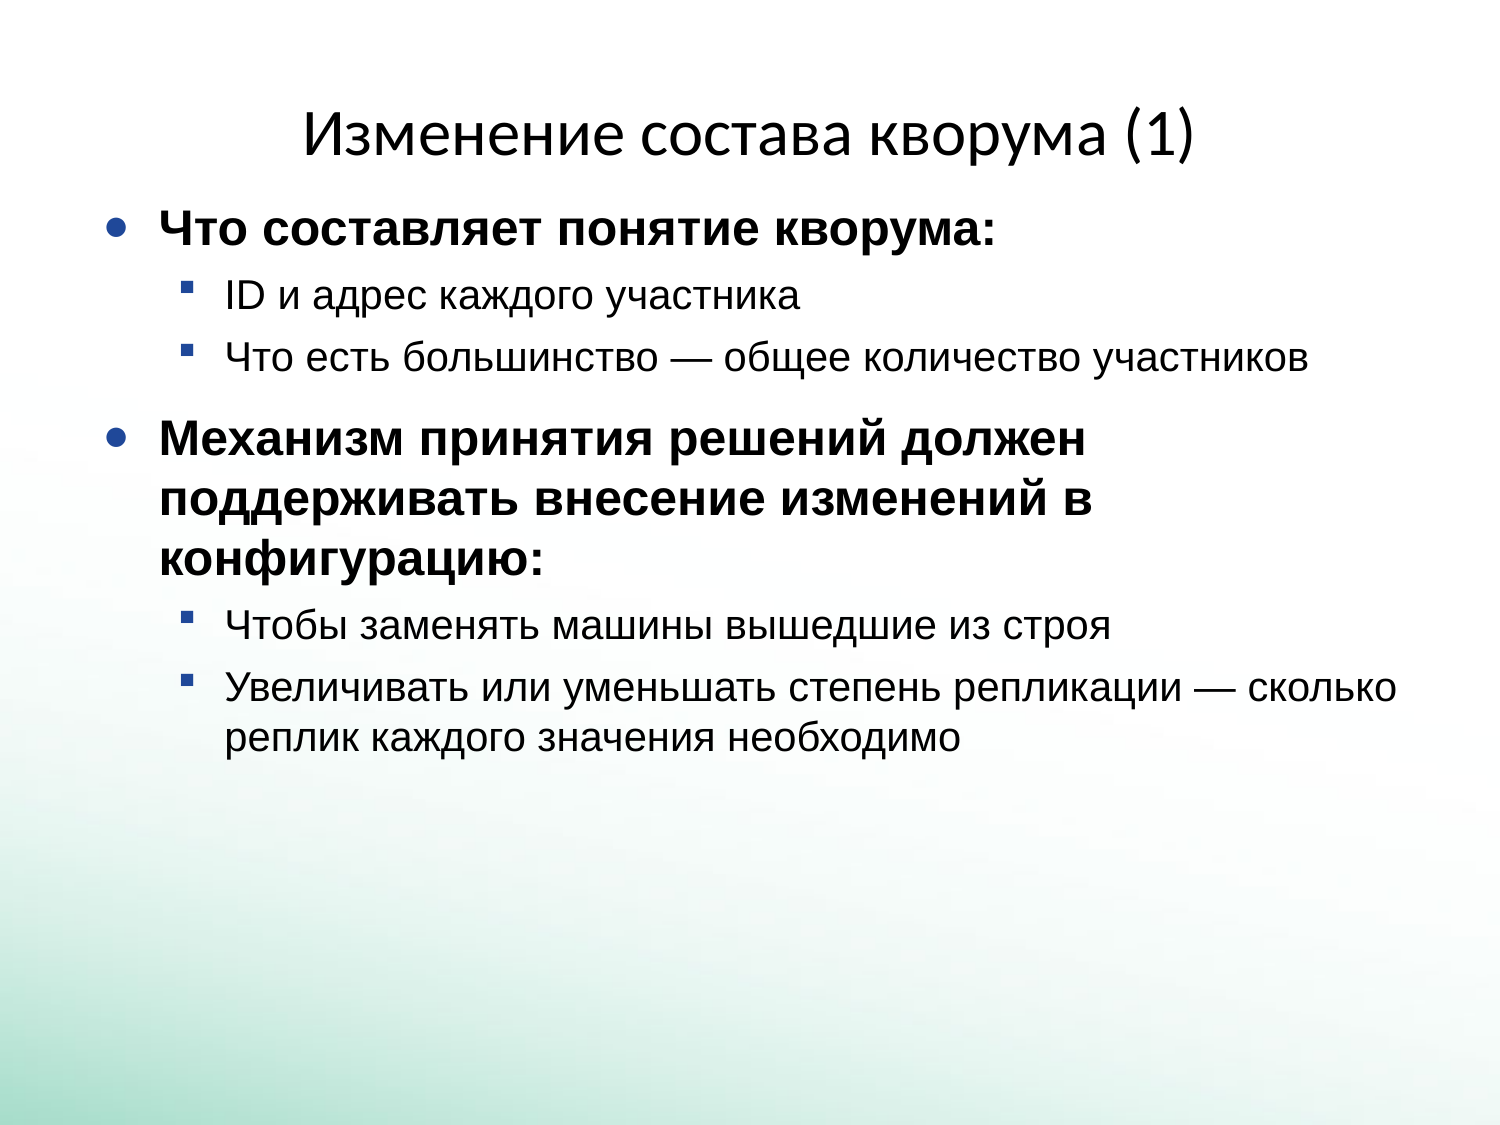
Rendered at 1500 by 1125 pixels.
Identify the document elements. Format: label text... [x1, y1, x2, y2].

list Что составляет понятие кворума: ID и адрес каждого участника Что есть большинство — общее количество участников Механизм принятия решений должен поддерживать внесение изменений в конфигурацию: Чтобы заменять машины вышедшие из строя Увеличивать или уменьшать степень репликации — сколько реплик каждого значения необходимо [87, 187, 1438, 875]
picture [0, 0, 1500, 1125]
title Изменение состава кворума (1) [75, 45, 1426, 233]
